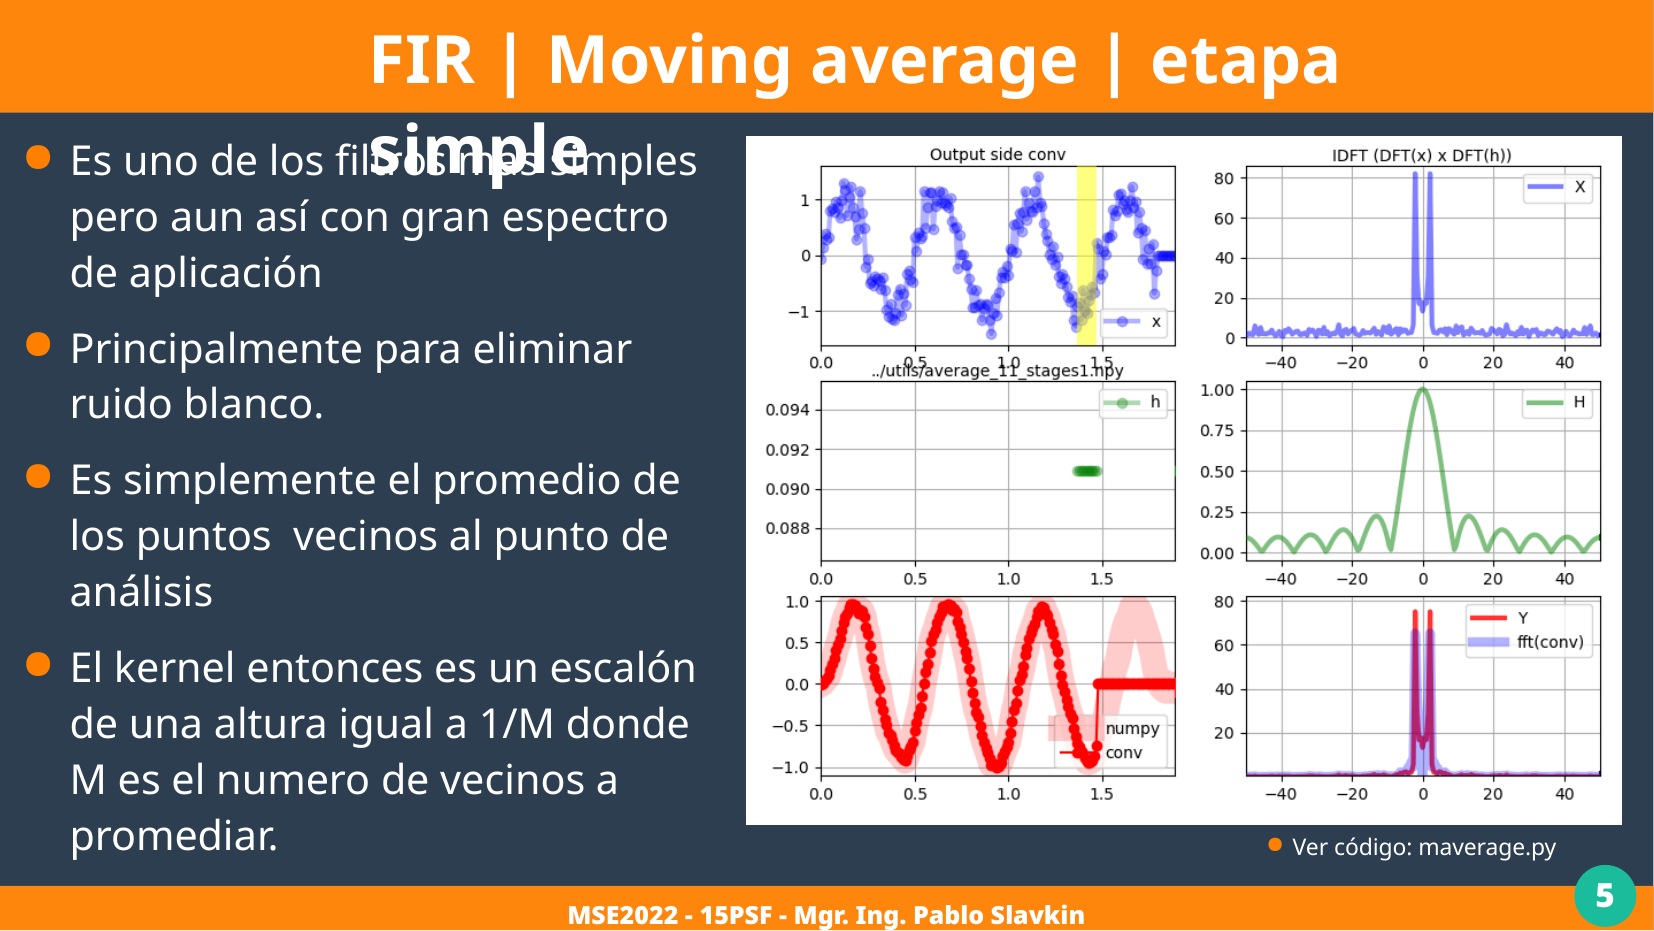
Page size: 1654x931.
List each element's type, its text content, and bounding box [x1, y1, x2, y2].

list Ver código: maverage.py [1257, 830, 1585, 879]
title FIR | Moving average | etapa simple [368, 11, 1457, 120]
picture [746, 136, 1622, 826]
list Es uno de los filtros mas simples pero aun así con gran espectro de aplicación Principalmente para eliminar ruido blanco. Es simplemente el promedio de los puntos vecinos al punto de análisis El kernel entonces es un escalón de una altura igual a 1/M donde M es el numero de vecinos a promediar. [5, 131, 713, 863]
